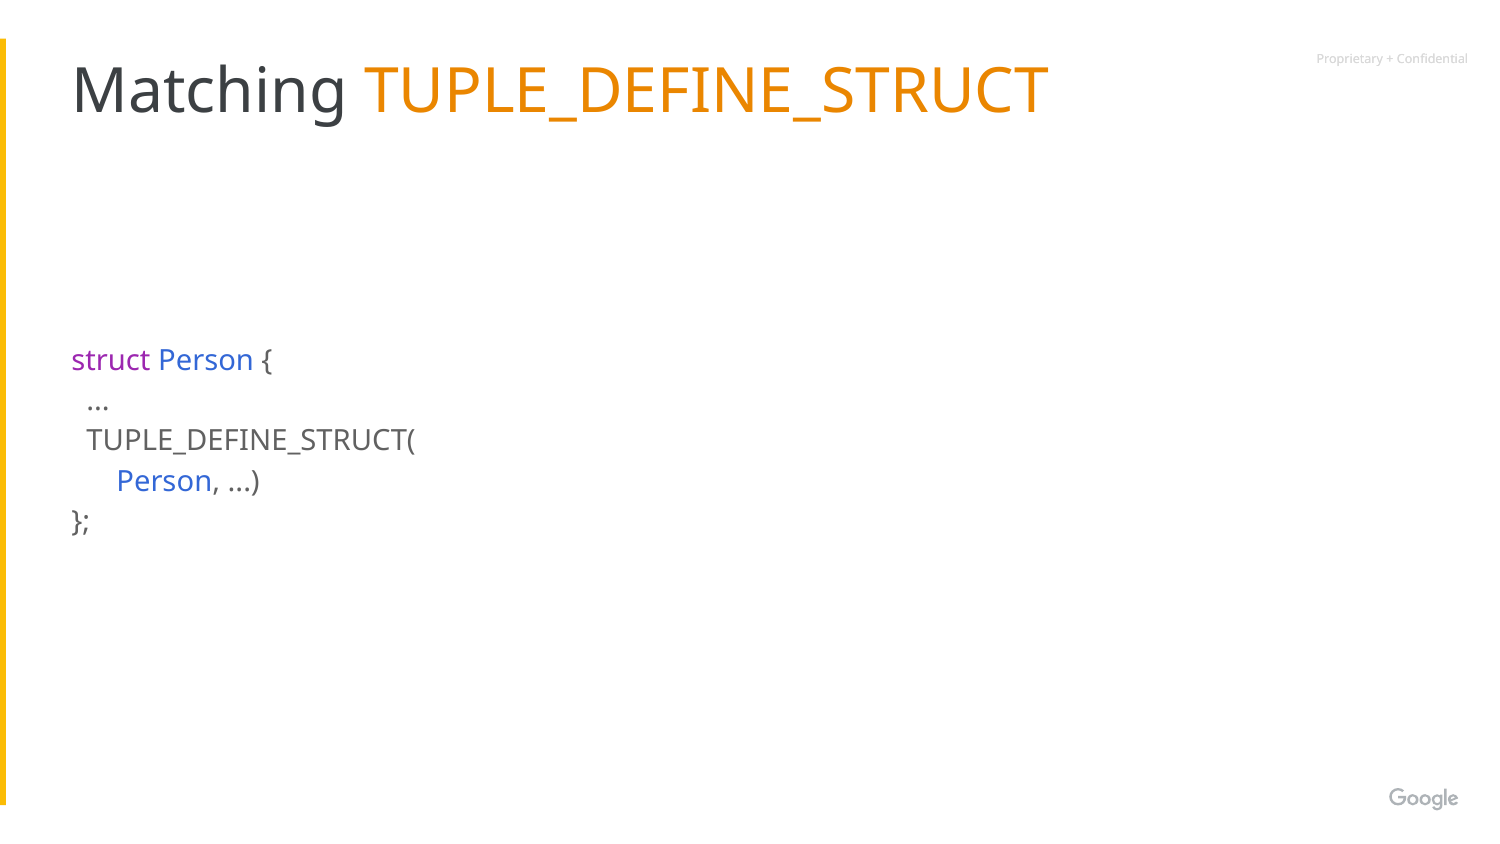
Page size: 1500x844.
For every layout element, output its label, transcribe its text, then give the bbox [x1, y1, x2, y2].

list struct Person { ... TUPLE_DEFINE_STRUCT( Person, ...) }; [56, 321, 520, 585]
title Matching TUPLE_DEFINE_STRUCT [56, 43, 1336, 112]
